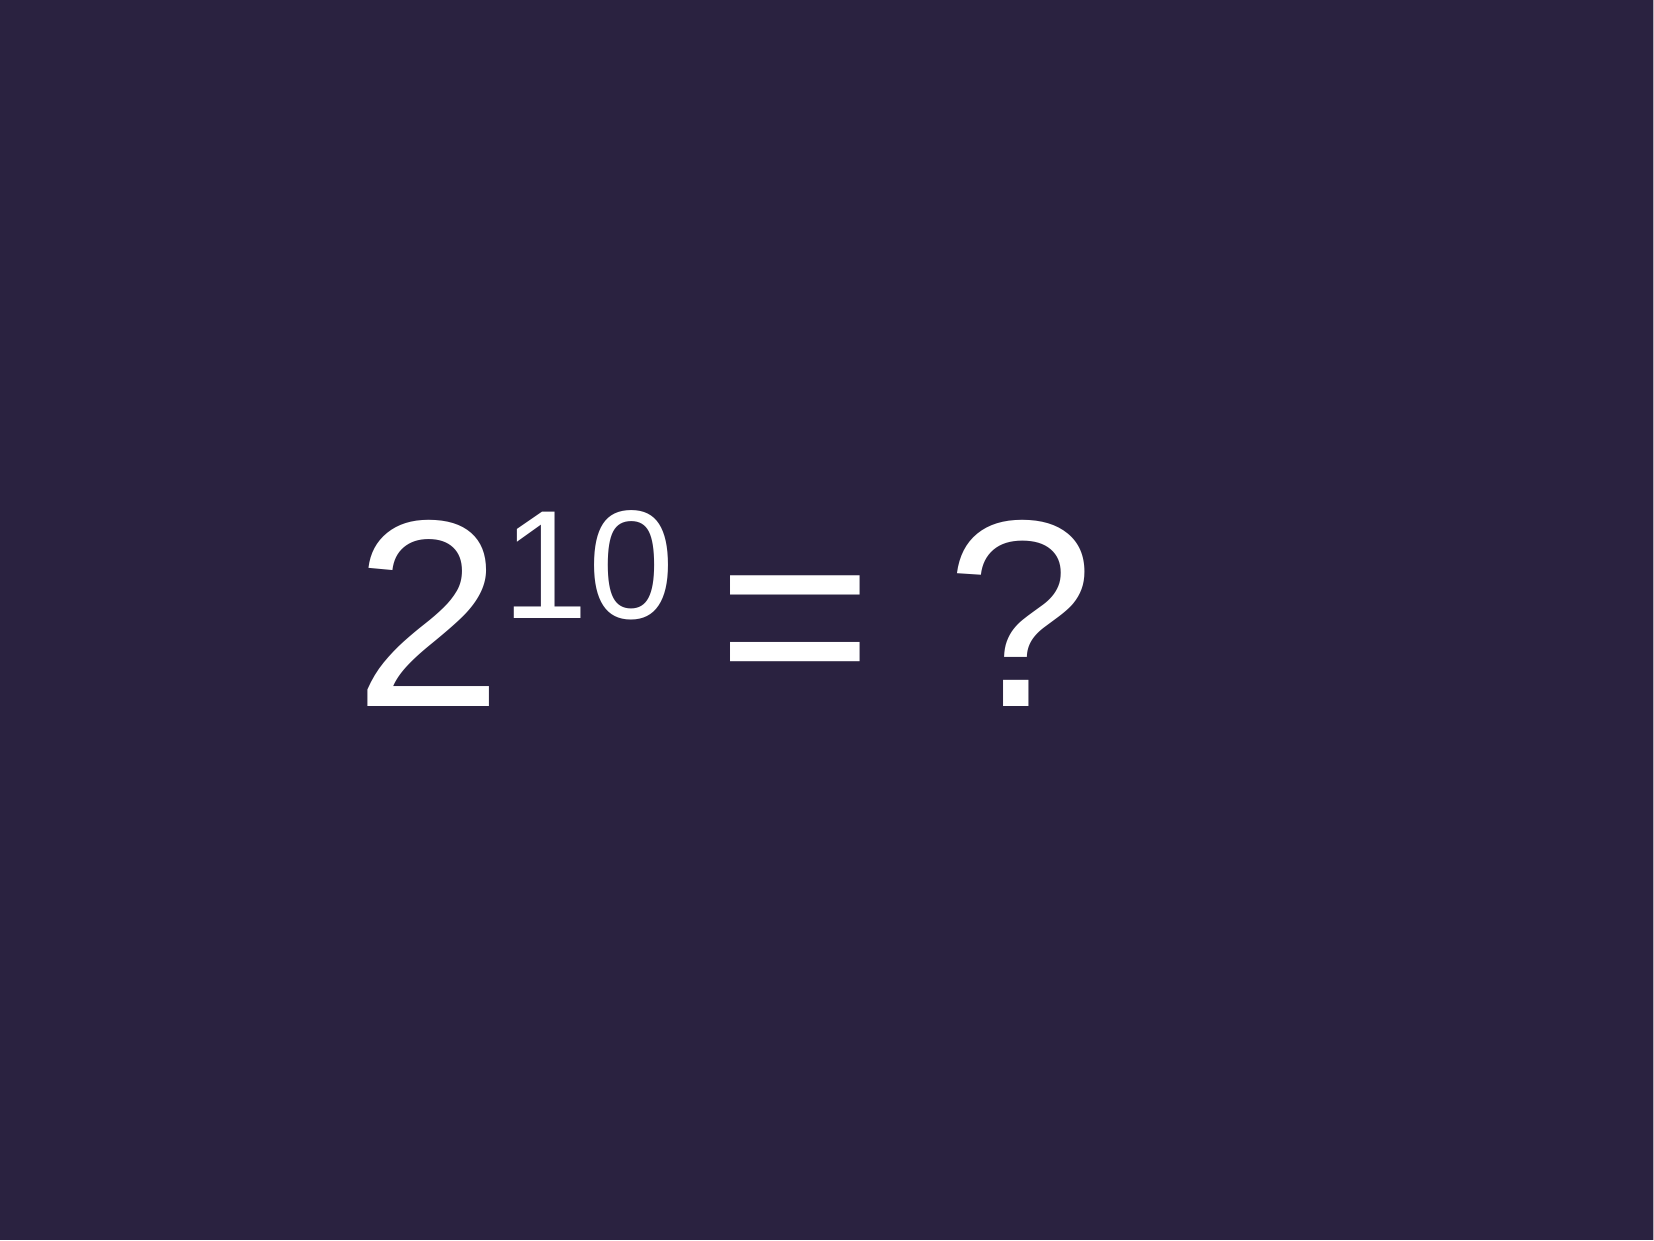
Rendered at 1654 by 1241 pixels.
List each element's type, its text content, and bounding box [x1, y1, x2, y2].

title 210 = ? [354, 377, 1654, 851]
